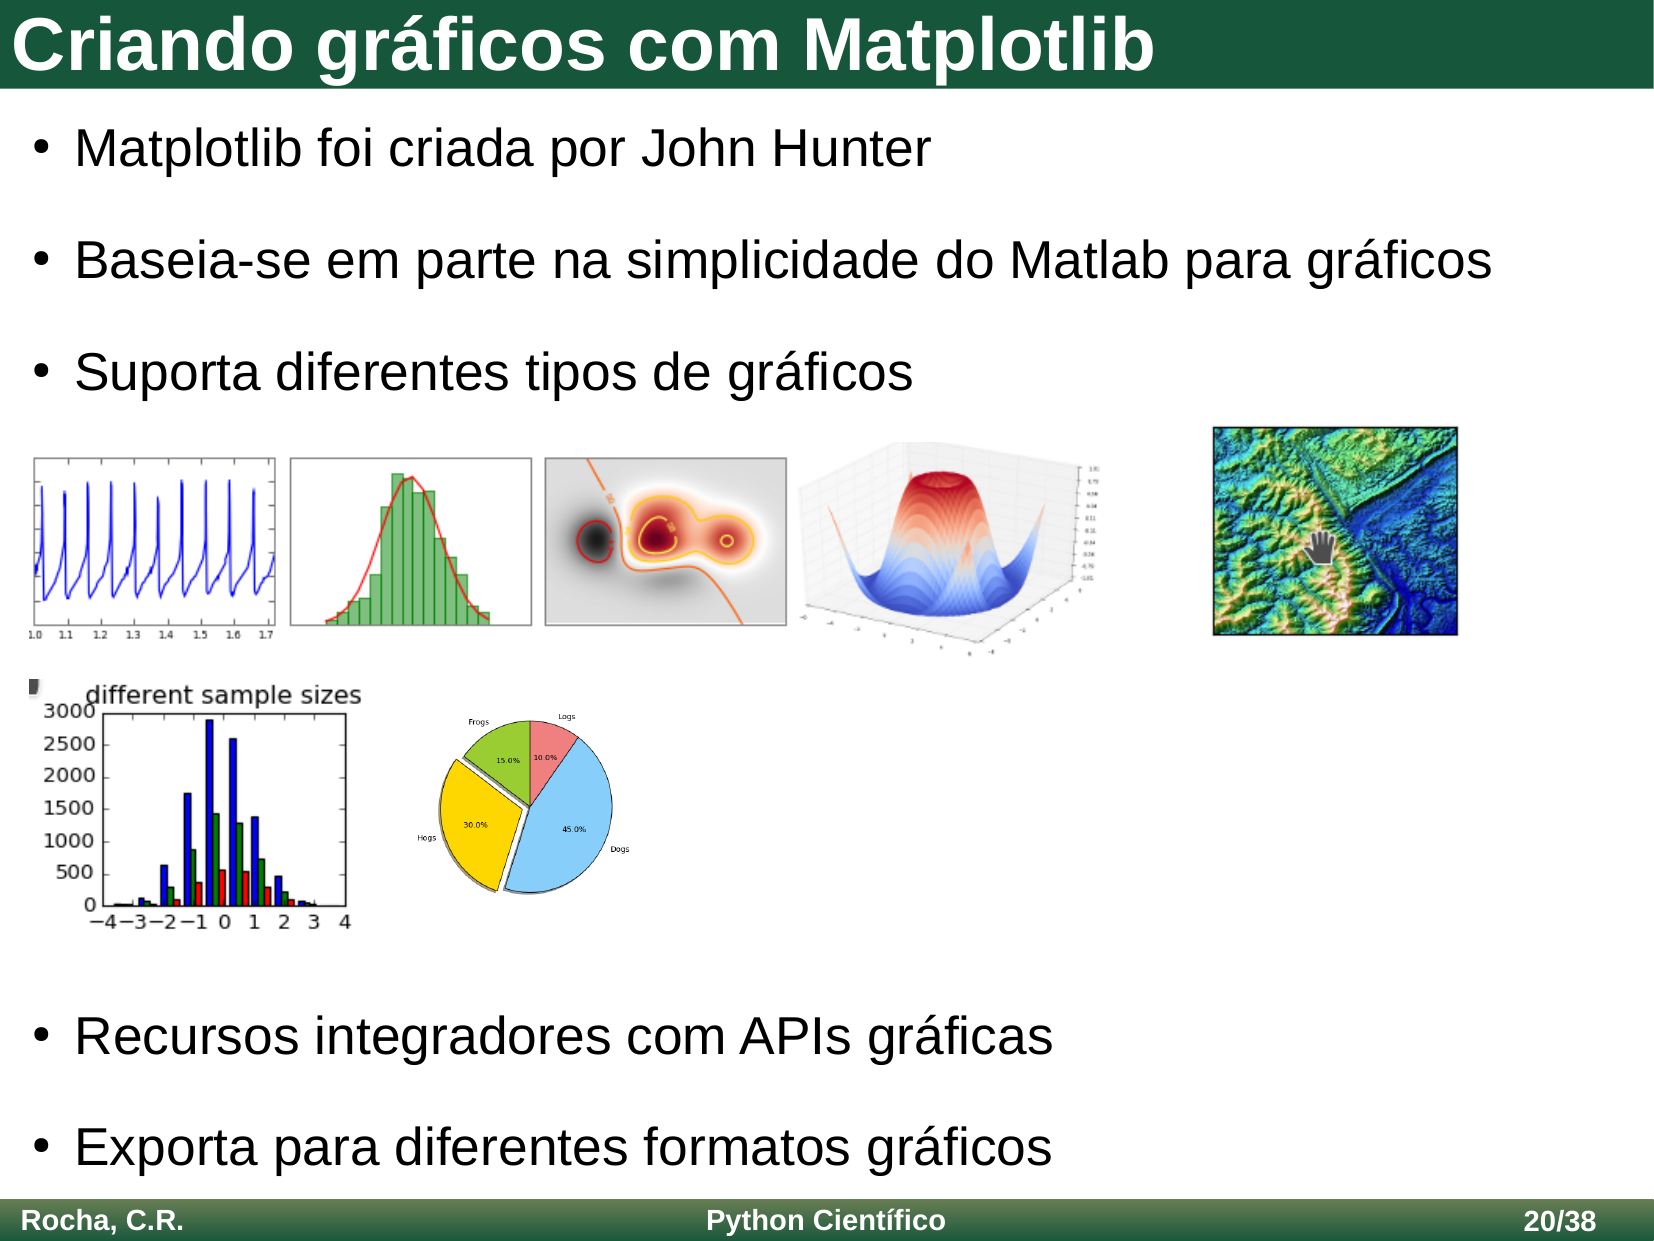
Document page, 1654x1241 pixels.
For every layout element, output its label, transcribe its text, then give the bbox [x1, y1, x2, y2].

list Matplotlib foi criada por John Hunter Baseia-se em parte na simplicidade do Matlab para gráficos Suporta diferentes tipos de gráficos Recursos integradores com APIs gráficas Exporta para diferentes formatos gráficos [17, 118, 1625, 1182]
picture [397, 699, 650, 916]
picture [1196, 413, 1477, 650]
picture [29, 442, 1103, 661]
picture [29, 679, 364, 940]
title Criando gráficos com Matplotlib [11, 0, 1625, 89]
